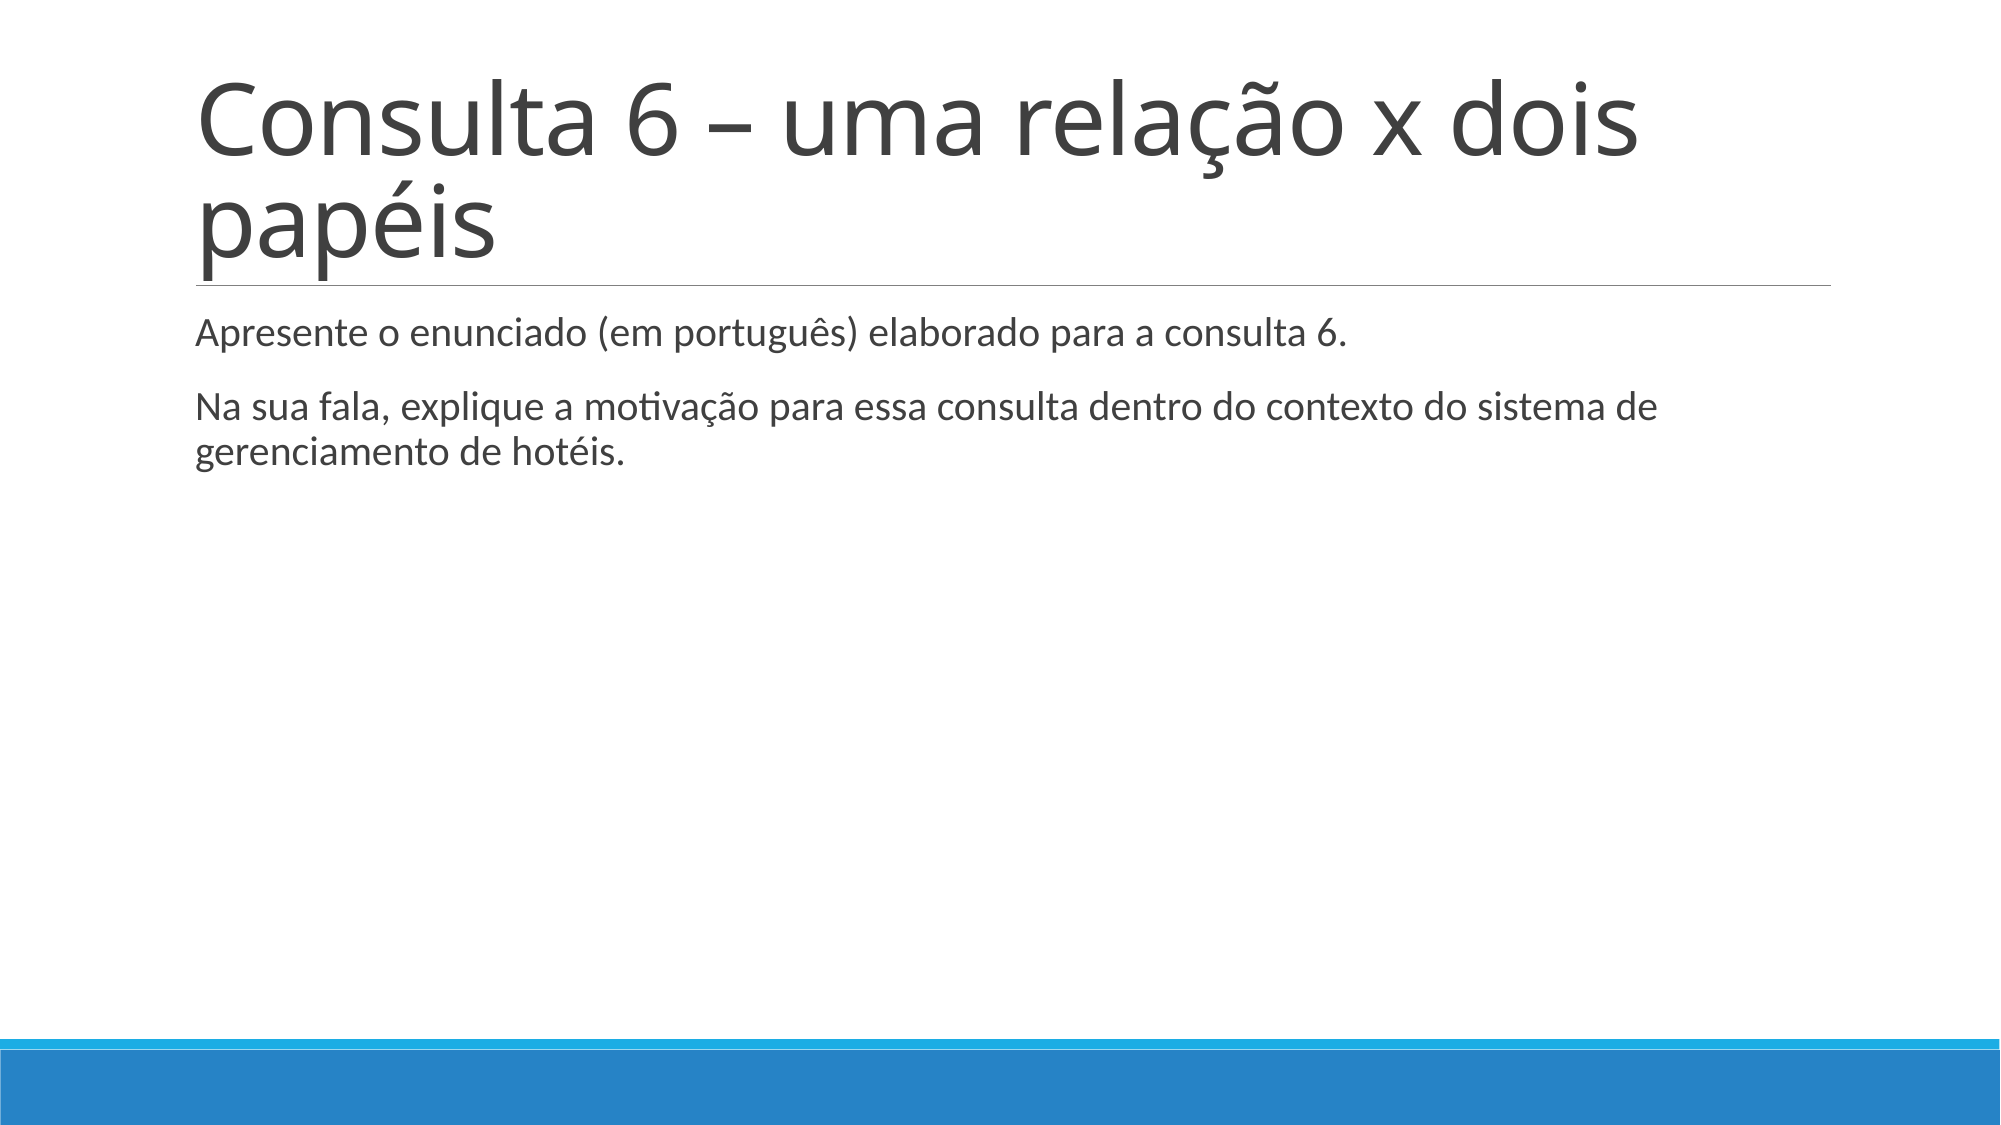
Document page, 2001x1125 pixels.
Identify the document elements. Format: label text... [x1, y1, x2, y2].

title Consulta 6 – uma relação x dois papéis [180, 47, 1830, 285]
list Apresente o enunciado (em português) elaborado para a consulta 6. Na sua fala, explique a motivação para essa consulta dentro do contexto do sistema de gerenciamento de hotéis. [180, 302, 1830, 963]
